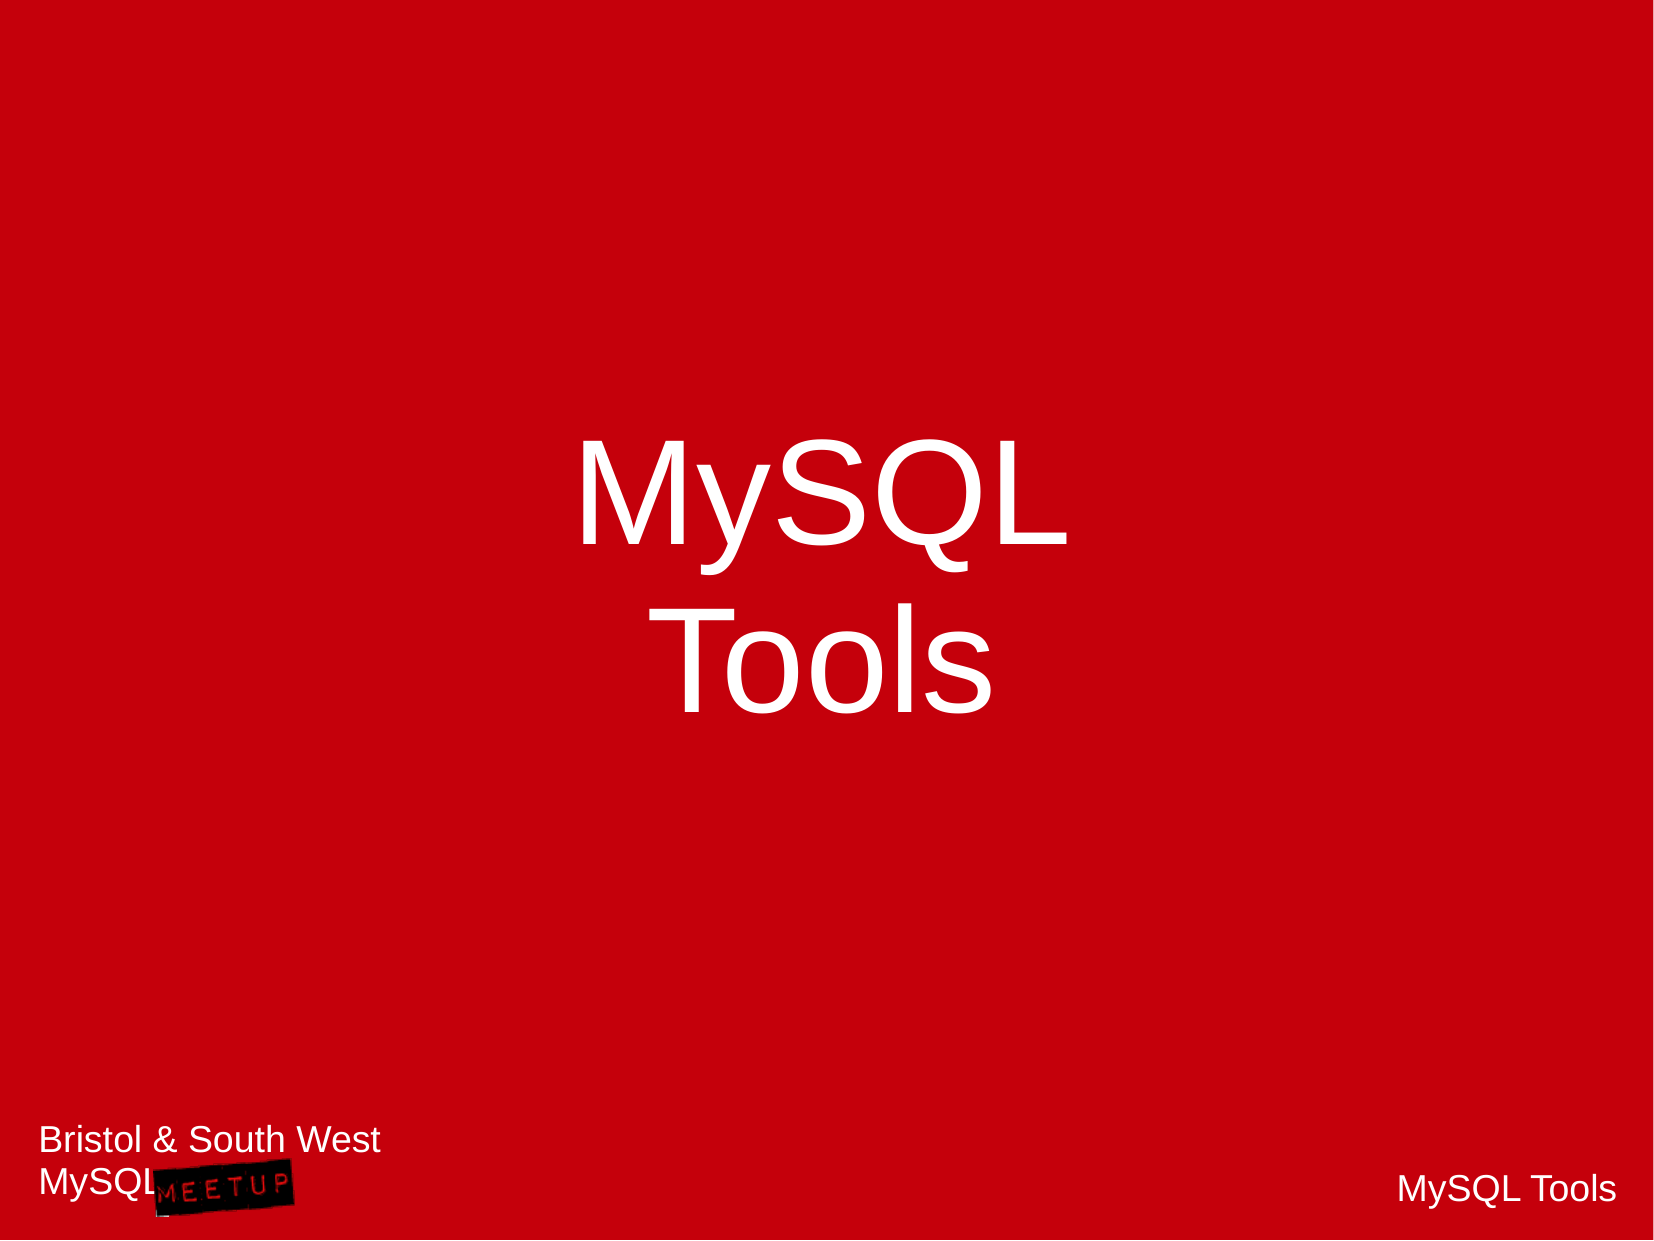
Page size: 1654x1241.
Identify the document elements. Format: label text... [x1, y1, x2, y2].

picture [153, 1157, 296, 1217]
text_box MySQL Tools [1381, 1159, 1654, 1217]
text_box Bristol & South West MySQL [23, 1110, 768, 1214]
text_box MySQL Tools [556, 401, 1087, 752]
